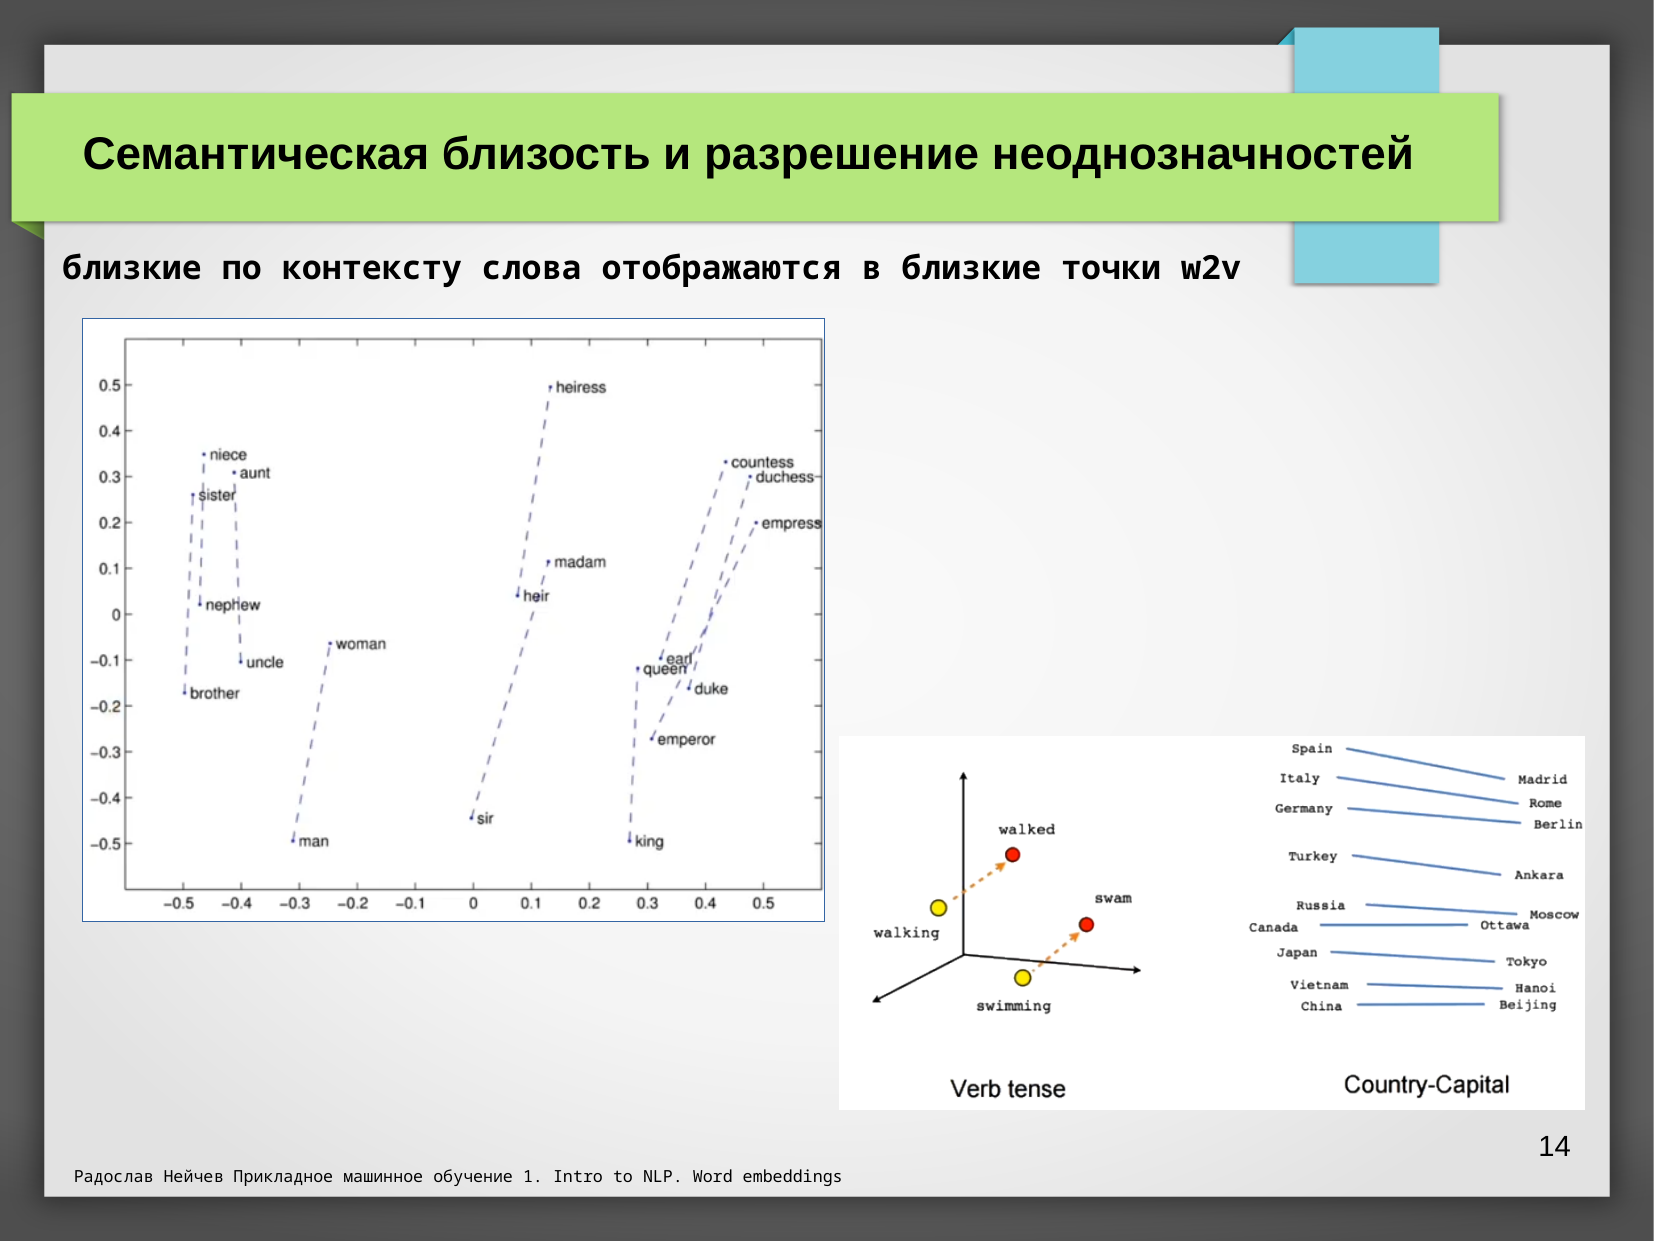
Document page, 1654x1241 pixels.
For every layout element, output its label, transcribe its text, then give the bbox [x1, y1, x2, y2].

text_box Радослав Нейчев Прикладное машинное обучение 1. Intro to NLP. Word embeddings [59, 1157, 859, 1212]
text_box близкие по контексту слова отображаются в близкие точки w2v [47, 236, 1276, 319]
title Семантическая близость и разрешение неоднозначностей [82, 121, 1489, 187]
picture [0, 0, 1654, 1241]
